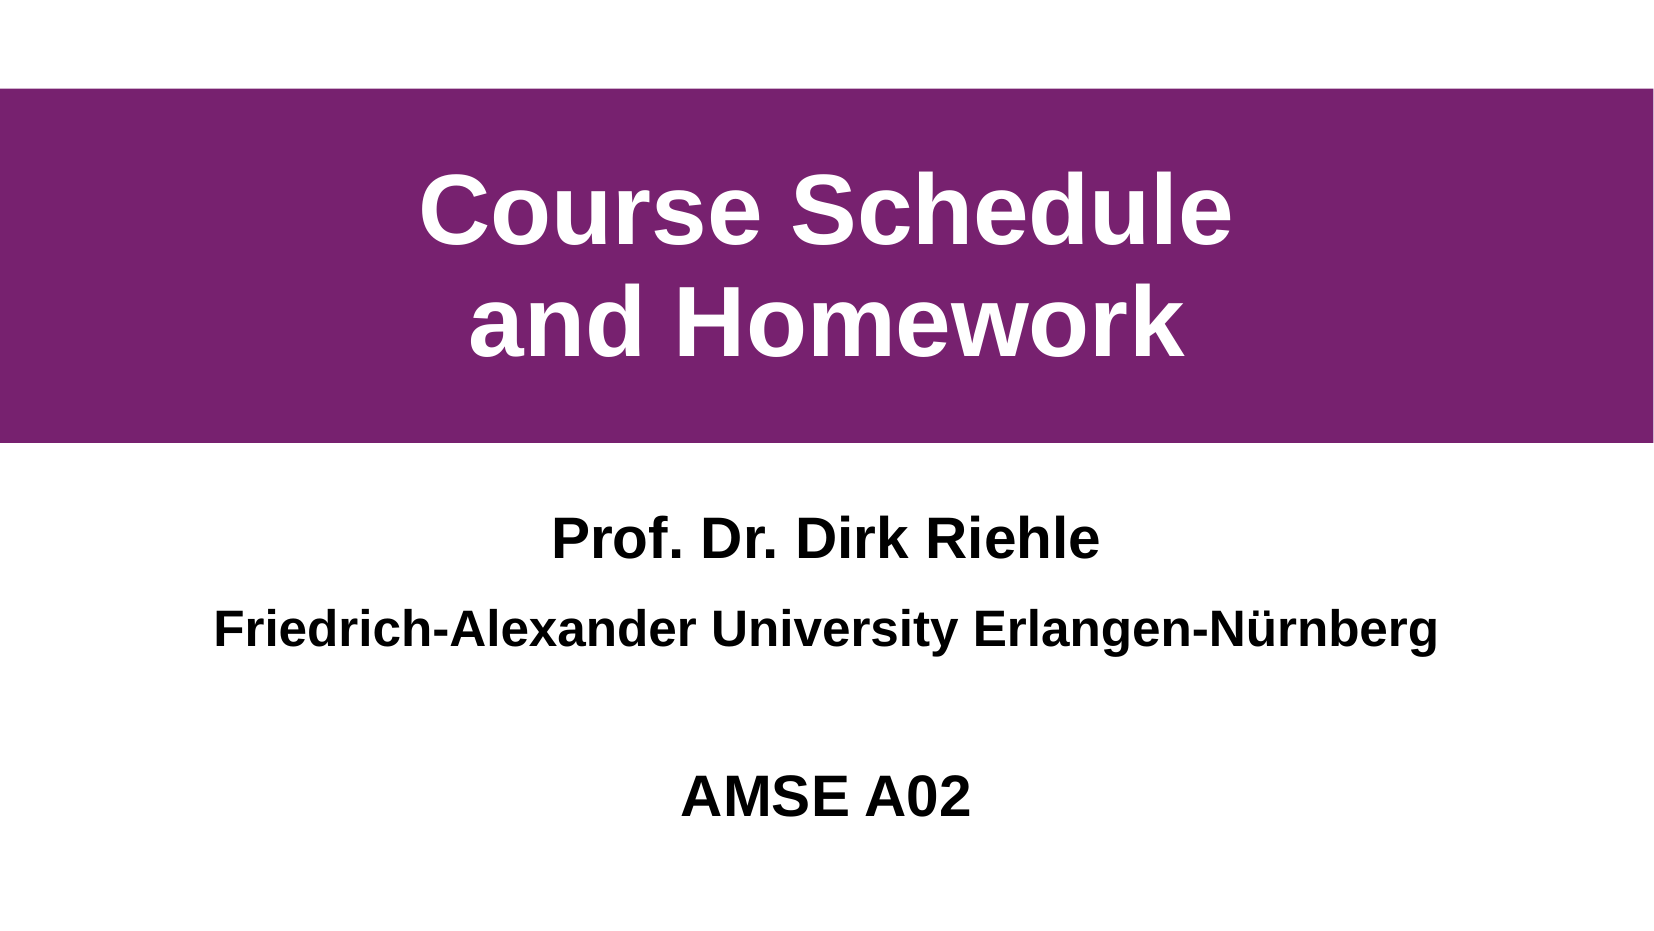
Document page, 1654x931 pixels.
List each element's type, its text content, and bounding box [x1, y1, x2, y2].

title Course Schedule and Homework [0, 88, 1654, 443]
subtitle Prof. Dr. Dirk Riehle Friedrich-Alexander University Erlangen-Nürnberg AMSE A02 [29, 472, 1625, 886]
